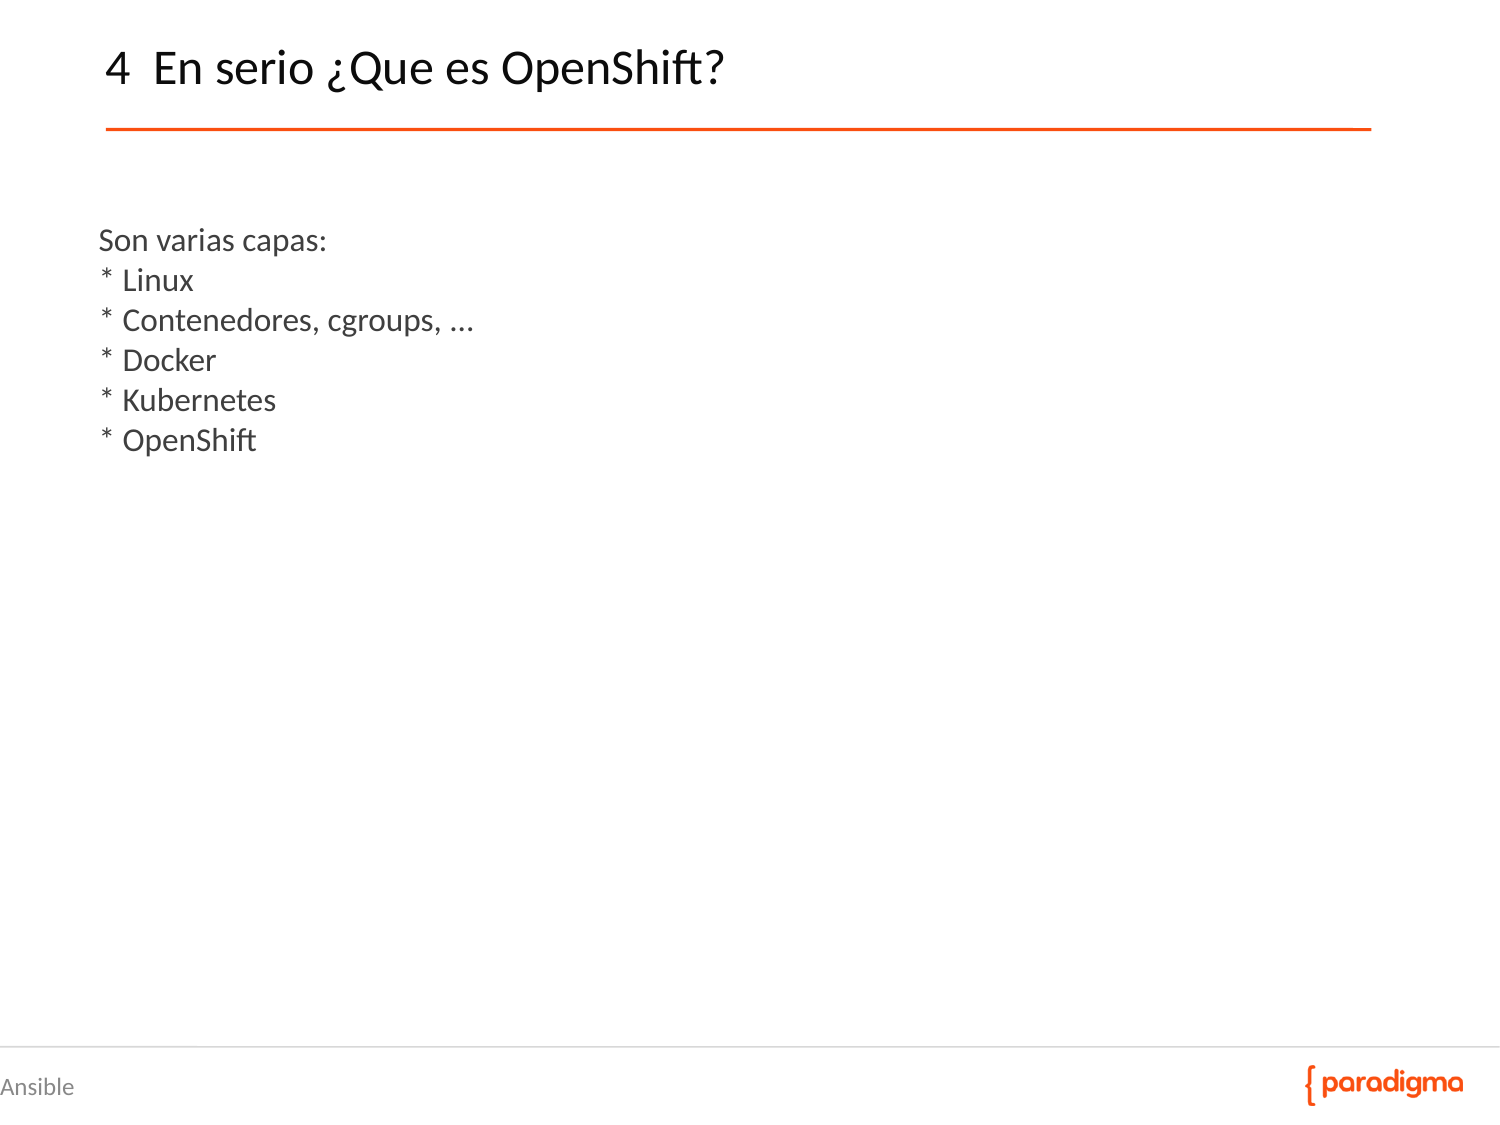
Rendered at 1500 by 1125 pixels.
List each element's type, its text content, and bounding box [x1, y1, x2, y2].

picture [1305, 1065, 1463, 1107]
text_box 4 En serio ¿Que es OpenShift? [105, 0, 1395, 130]
text_box Ansible [0, 1048, 1223, 1125]
text_box Son varias capas: * Linux * Contenedores, cgroups, ... * Docker * Kubernetes * OpenShift [98, 210, 1387, 1028]
